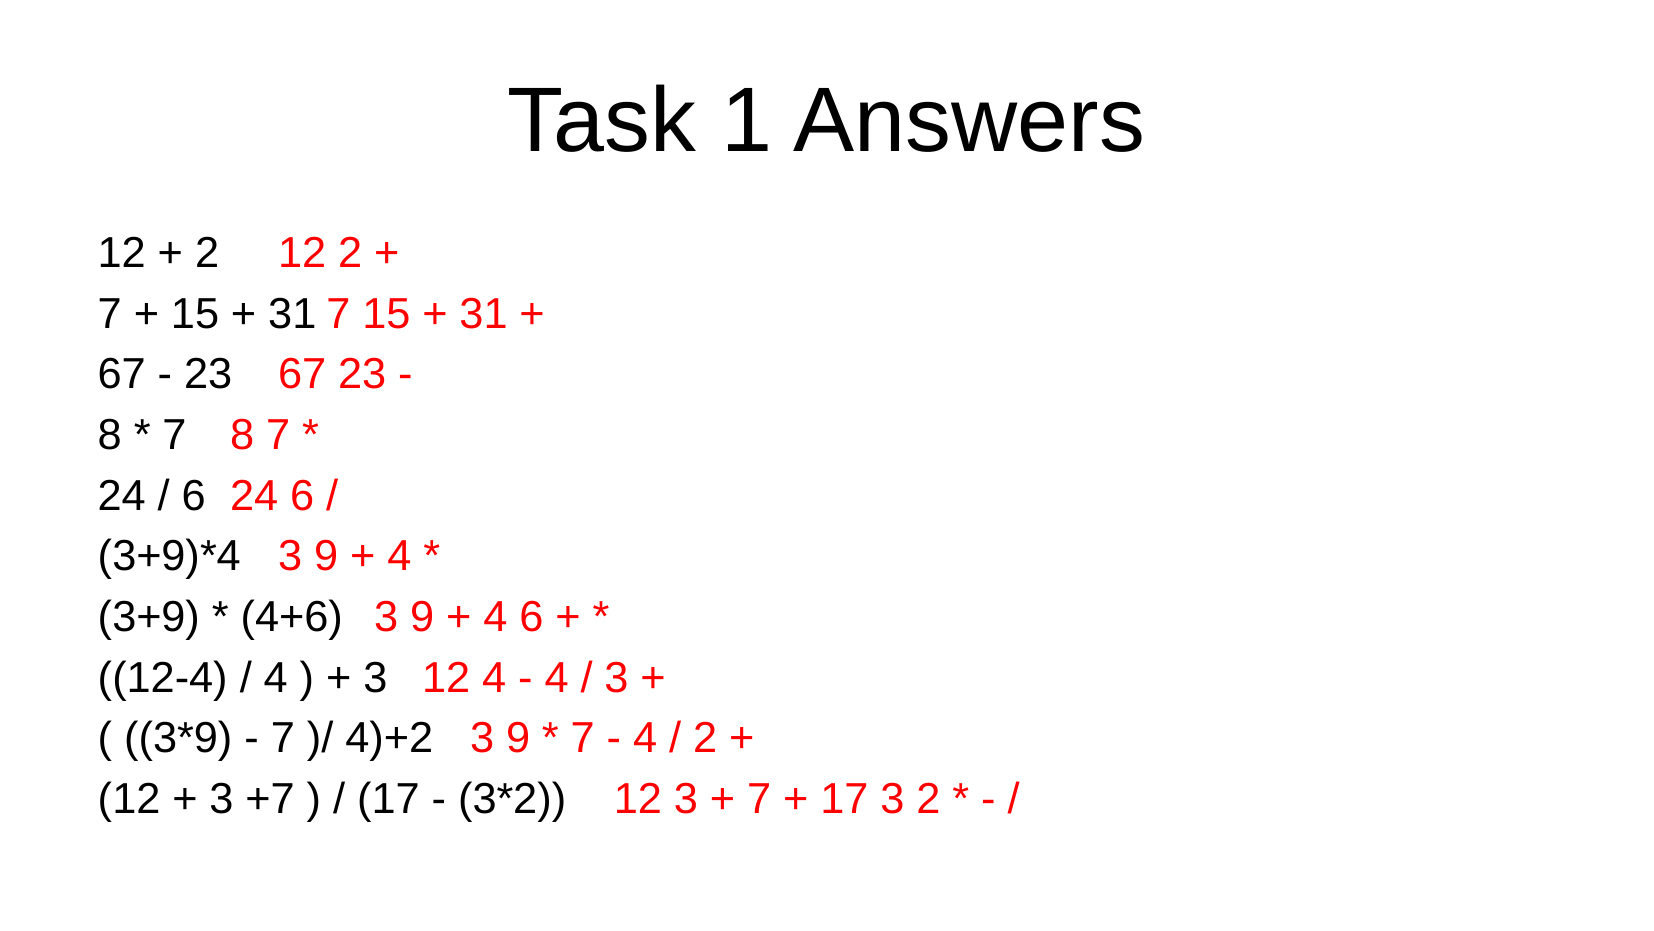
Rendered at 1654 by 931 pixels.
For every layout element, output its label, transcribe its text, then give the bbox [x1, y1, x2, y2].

list 12 + 2 12 2 + 7 + 15 + 31 7 15 + 31 + 67 - 23 67 23 - 8 * 7 8 7 * 24 / 6 24 6 / (3+9)*4 3 9 + 4 * (3+9) * (4+6) 3 9 + 4 6 + * ((12-4) / 4 ) + 3 12 4 - 4 / 3 + ( ((3*9) - 7 )/ 4)+2 3 9 * 7 - 4 / 2 + (12 + 3 +7 ) / (17 - (3*2)) 12 3 + 7 + 17 3 2 * - / [82, 217, 1571, 831]
title Task 1 Answers [82, 37, 1571, 193]
